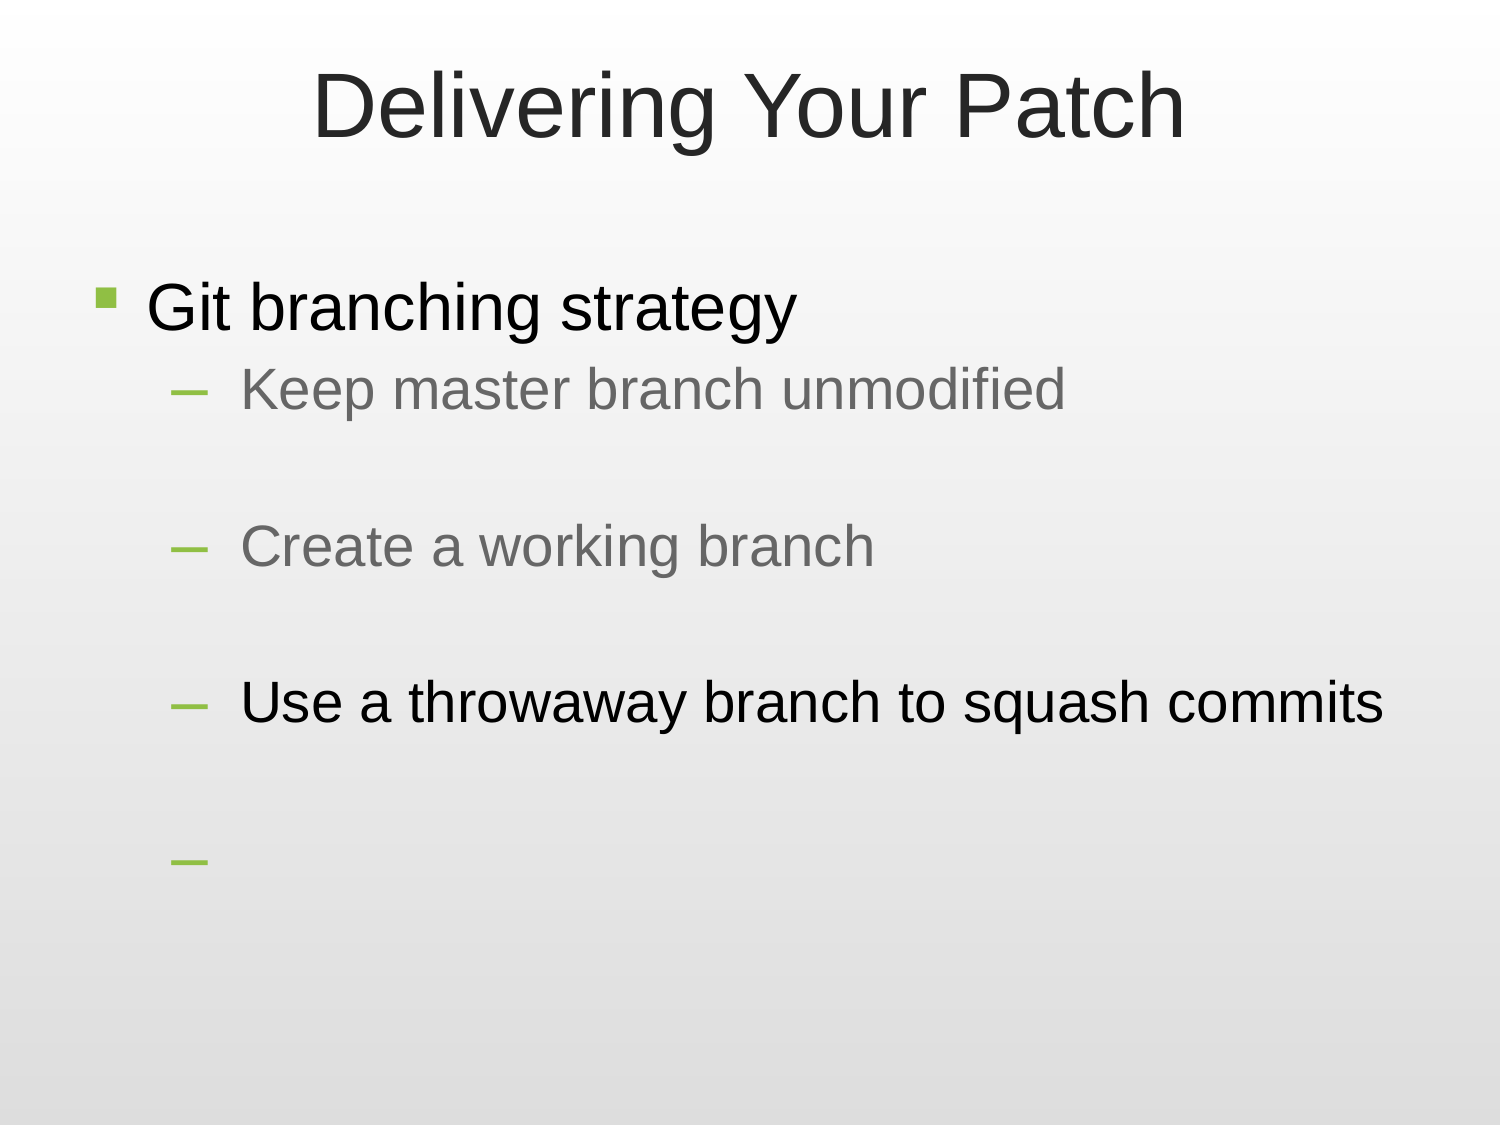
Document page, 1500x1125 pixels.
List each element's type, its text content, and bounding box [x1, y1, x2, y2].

list Git branching strategy Keep master branch unmodified Create a working branch Use a throwaway branch to squash commits [75, 262, 1425, 1005]
title Delivering Your Patch [75, 19, 1425, 191]
